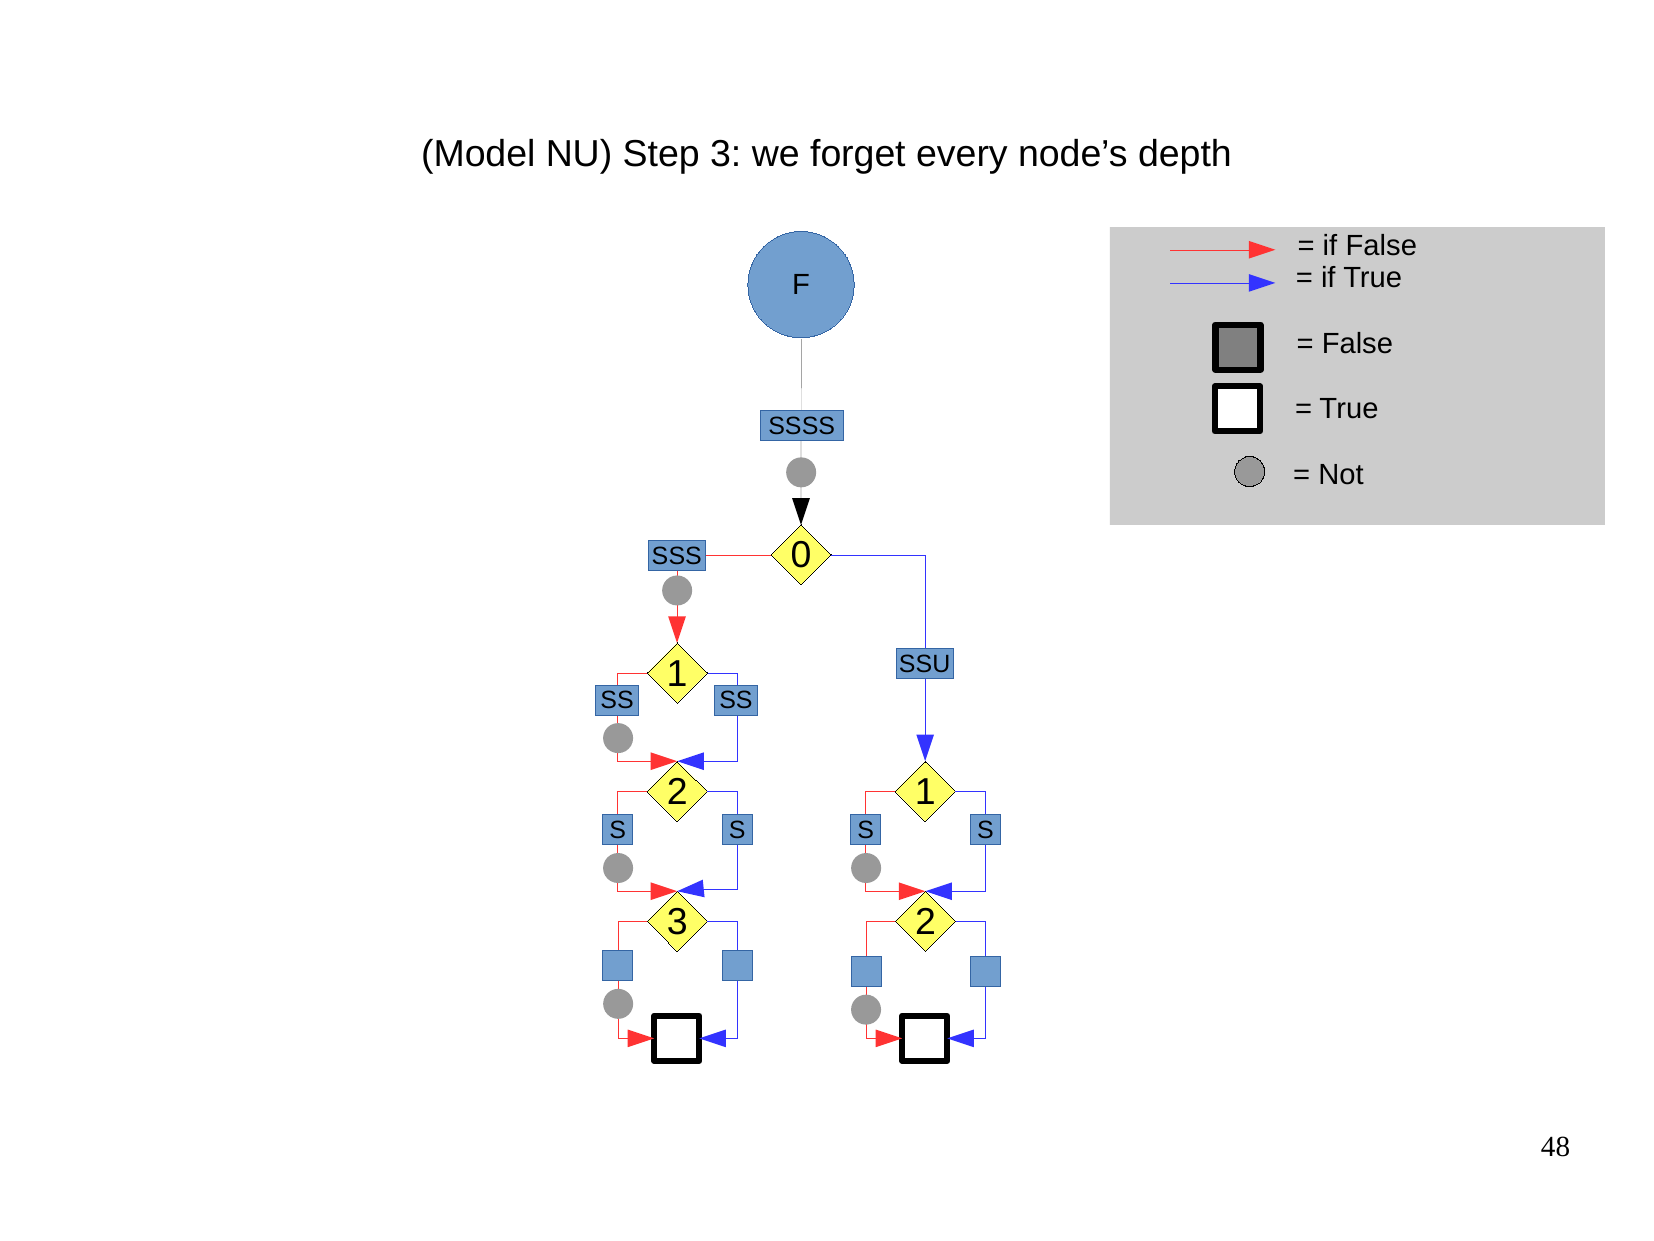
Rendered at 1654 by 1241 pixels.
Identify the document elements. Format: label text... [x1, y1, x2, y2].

text_box F [747, 257, 855, 338]
text_box = if False = if True = False = True = Not [1109, 227, 1605, 525]
text_box S [850, 814, 881, 845]
text_box [1234, 456, 1265, 487]
text_box [662, 575, 693, 606]
text_box 3 [647, 892, 708, 952]
title (Model NU) Step 3: we forget every node’s depth [82, 49, 1571, 257]
text_box [851, 994, 882, 1025]
text_box [602, 950, 633, 981]
text_box 1 [647, 642, 708, 704]
text_box S [970, 814, 1001, 845]
text_box [603, 723, 634, 754]
text_box [851, 956, 882, 987]
text_box [722, 950, 753, 981]
text_box 2 [895, 891, 956, 952]
text_box [603, 988, 634, 1019]
text_box SSU [896, 648, 954, 679]
text_box SSSS [760, 410, 844, 441]
text_box [786, 457, 817, 488]
text_box SSS [648, 540, 706, 571]
text_box 0 [771, 524, 832, 585]
text_box [1215, 386, 1261, 432]
text_box [851, 852, 882, 884]
text_box [902, 1015, 948, 1061]
text_box [603, 852, 634, 884]
text_box S [722, 814, 753, 845]
text_box S [602, 814, 633, 845]
text_box 2 [647, 762, 708, 822]
text_box SS [714, 685, 758, 716]
text_box [970, 956, 1001, 987]
text_box 1 [895, 761, 956, 822]
text_box [1215, 324, 1261, 370]
text_box [654, 1015, 700, 1061]
text_box SS [595, 685, 639, 716]
